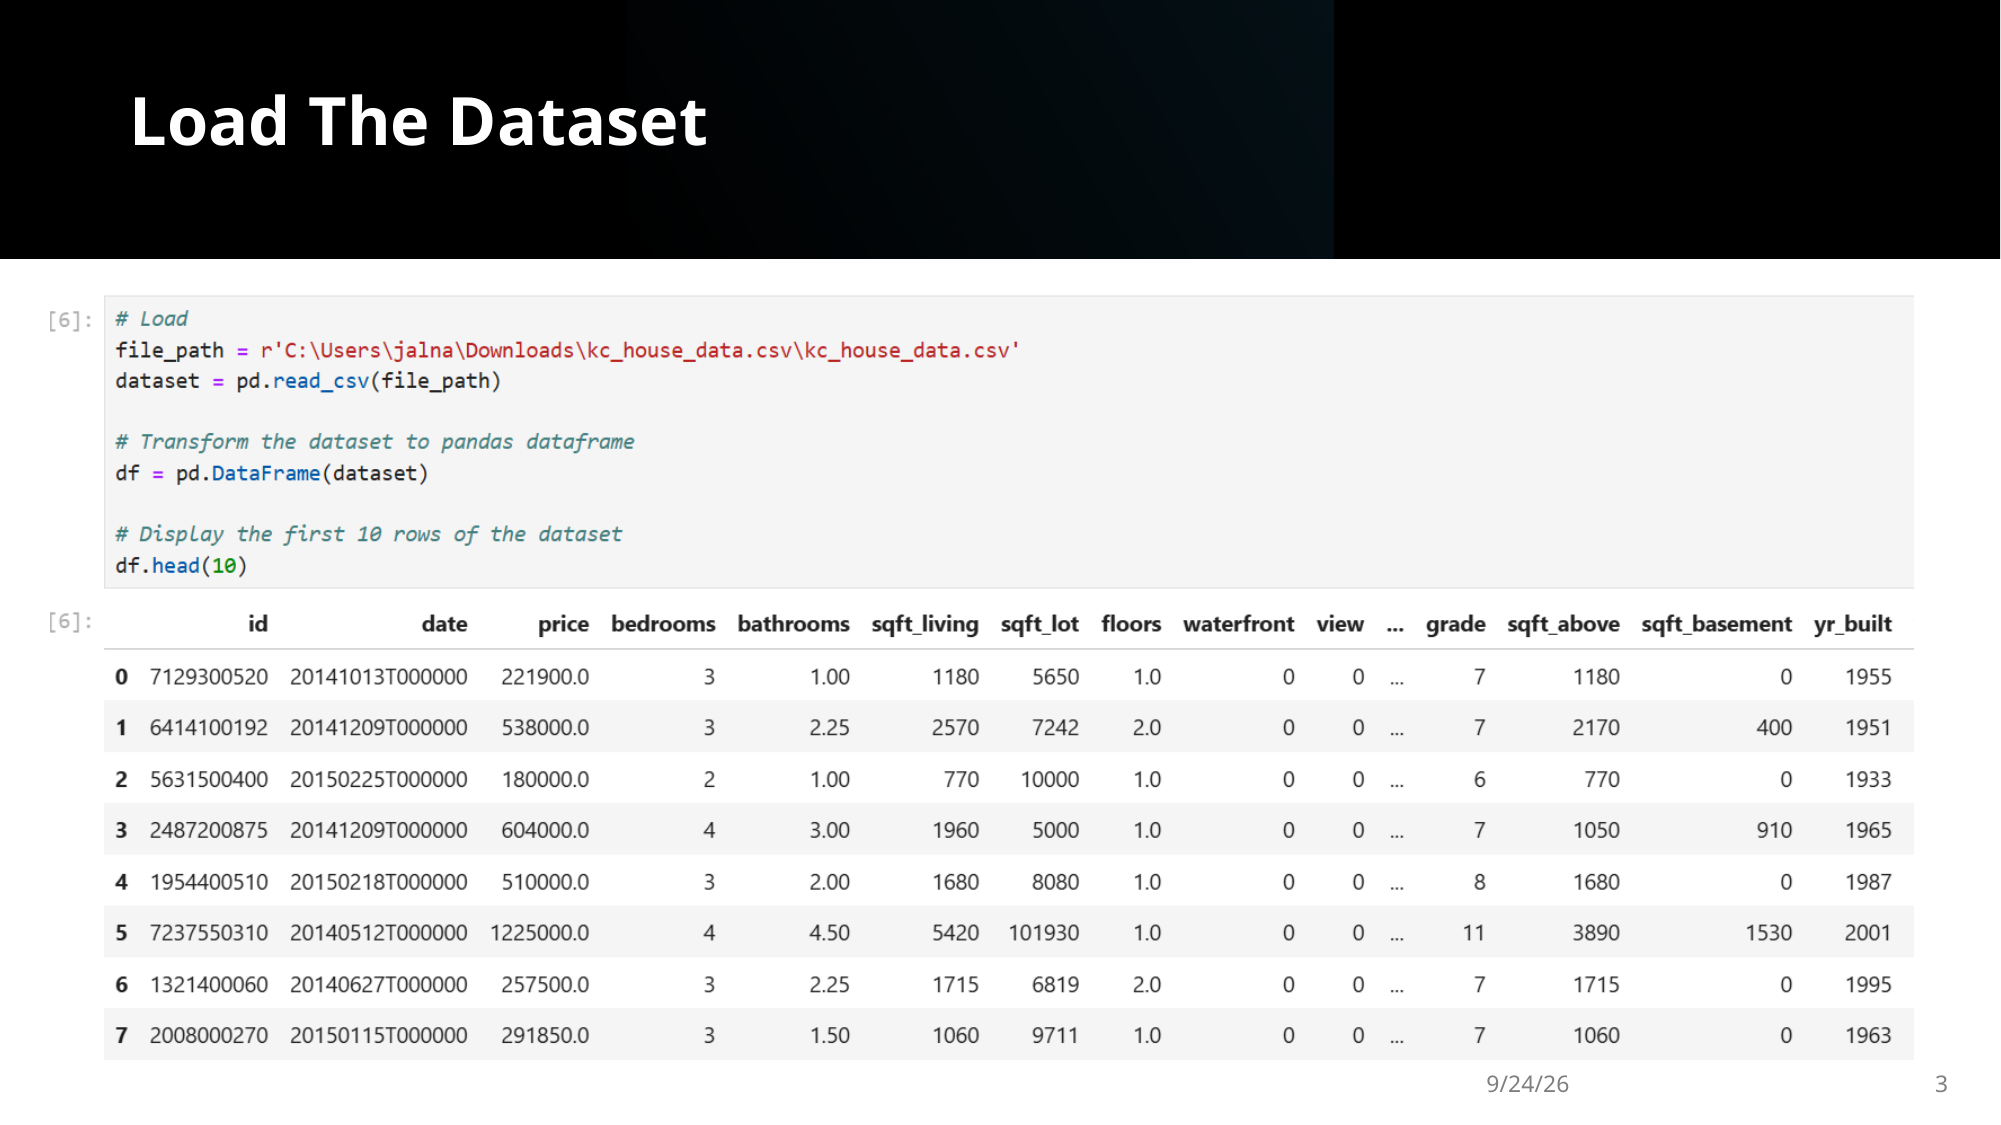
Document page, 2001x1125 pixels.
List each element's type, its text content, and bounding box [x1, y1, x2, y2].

text_box [0, 0, 2000, 1125]
text_box 12/9/2024 [1471, 1054, 1920, 1115]
text_box 5 [1920, 1054, 1994, 1115]
title Load The Dataset [114, 78, 1279, 227]
picture [50, 291, 1914, 1060]
